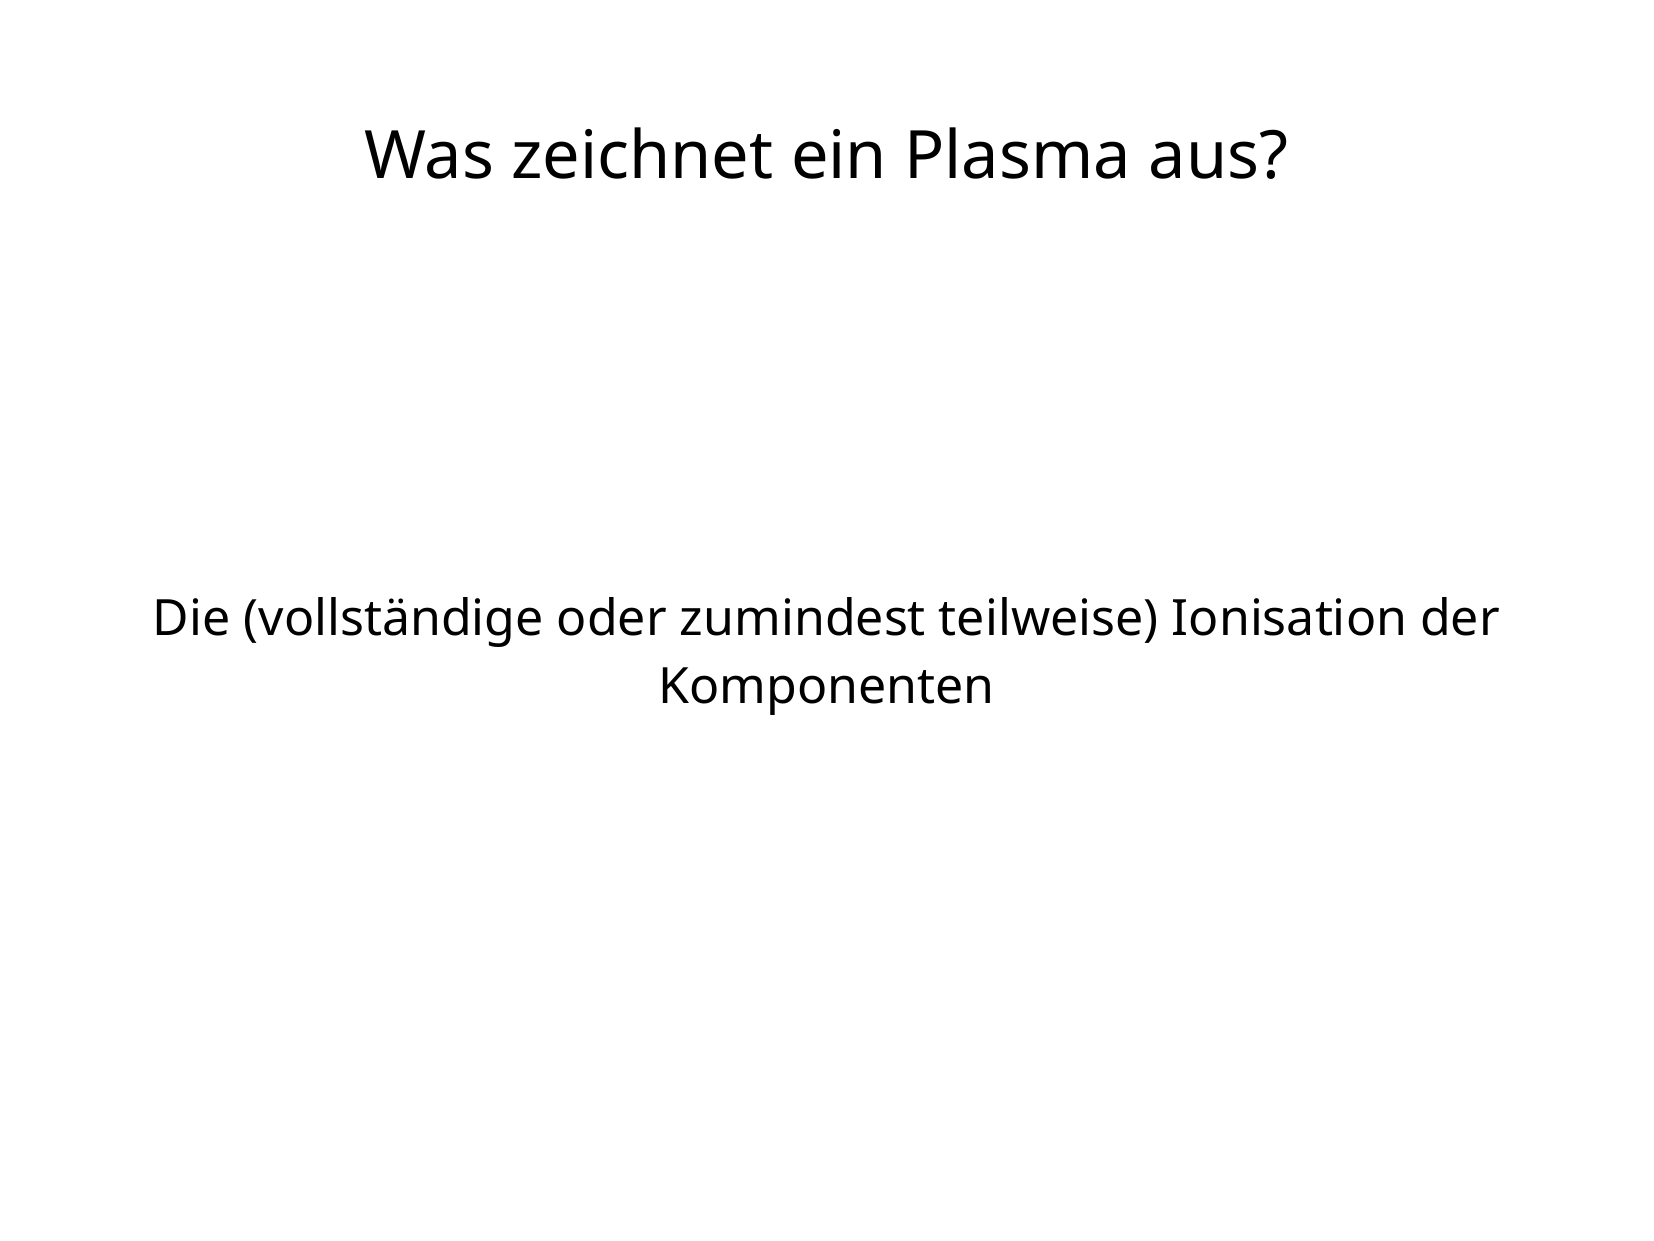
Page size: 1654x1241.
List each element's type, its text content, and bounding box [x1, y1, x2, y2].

subtitle Die (vollständige oder zumindest teilweise) Ionisation der Komponenten [82, 290, 1571, 1010]
title Was zeichnet ein Plasma aus? [82, 49, 1571, 257]
